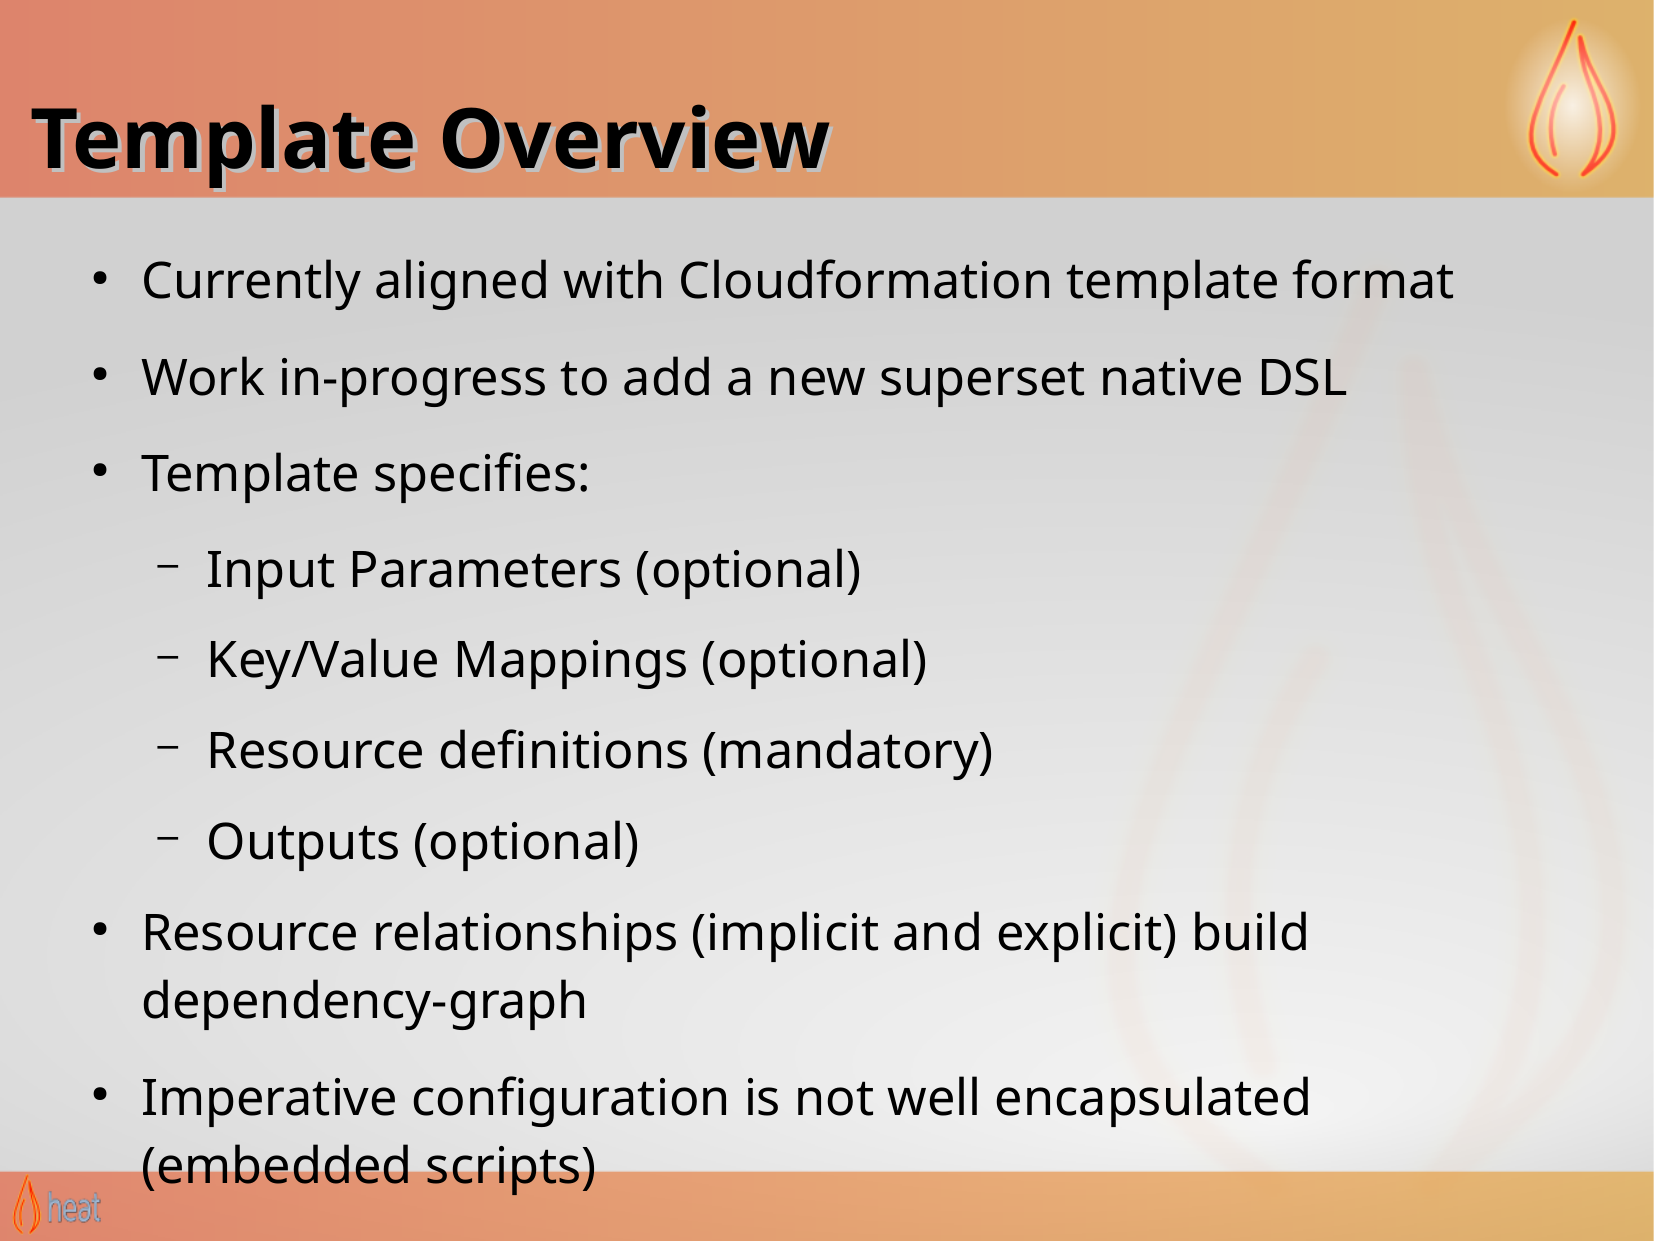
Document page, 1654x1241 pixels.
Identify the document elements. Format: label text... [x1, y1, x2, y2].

list Currently aligned with Cloudformation template format Work in-progress to add a new superset native DSL Template specifies: Input Parameters (optional) Key/Value Mappings (optional) Resource definitions (mandatory) Outputs (optional) Resource relationships (implicit and explicit) build dependency-graph Imperative configuration is not well encapsulated (embedded scripts) [75, 244, 1564, 1201]
title Template Overview [30, 23, 1606, 249]
picture [0, 0, 1654, 1241]
